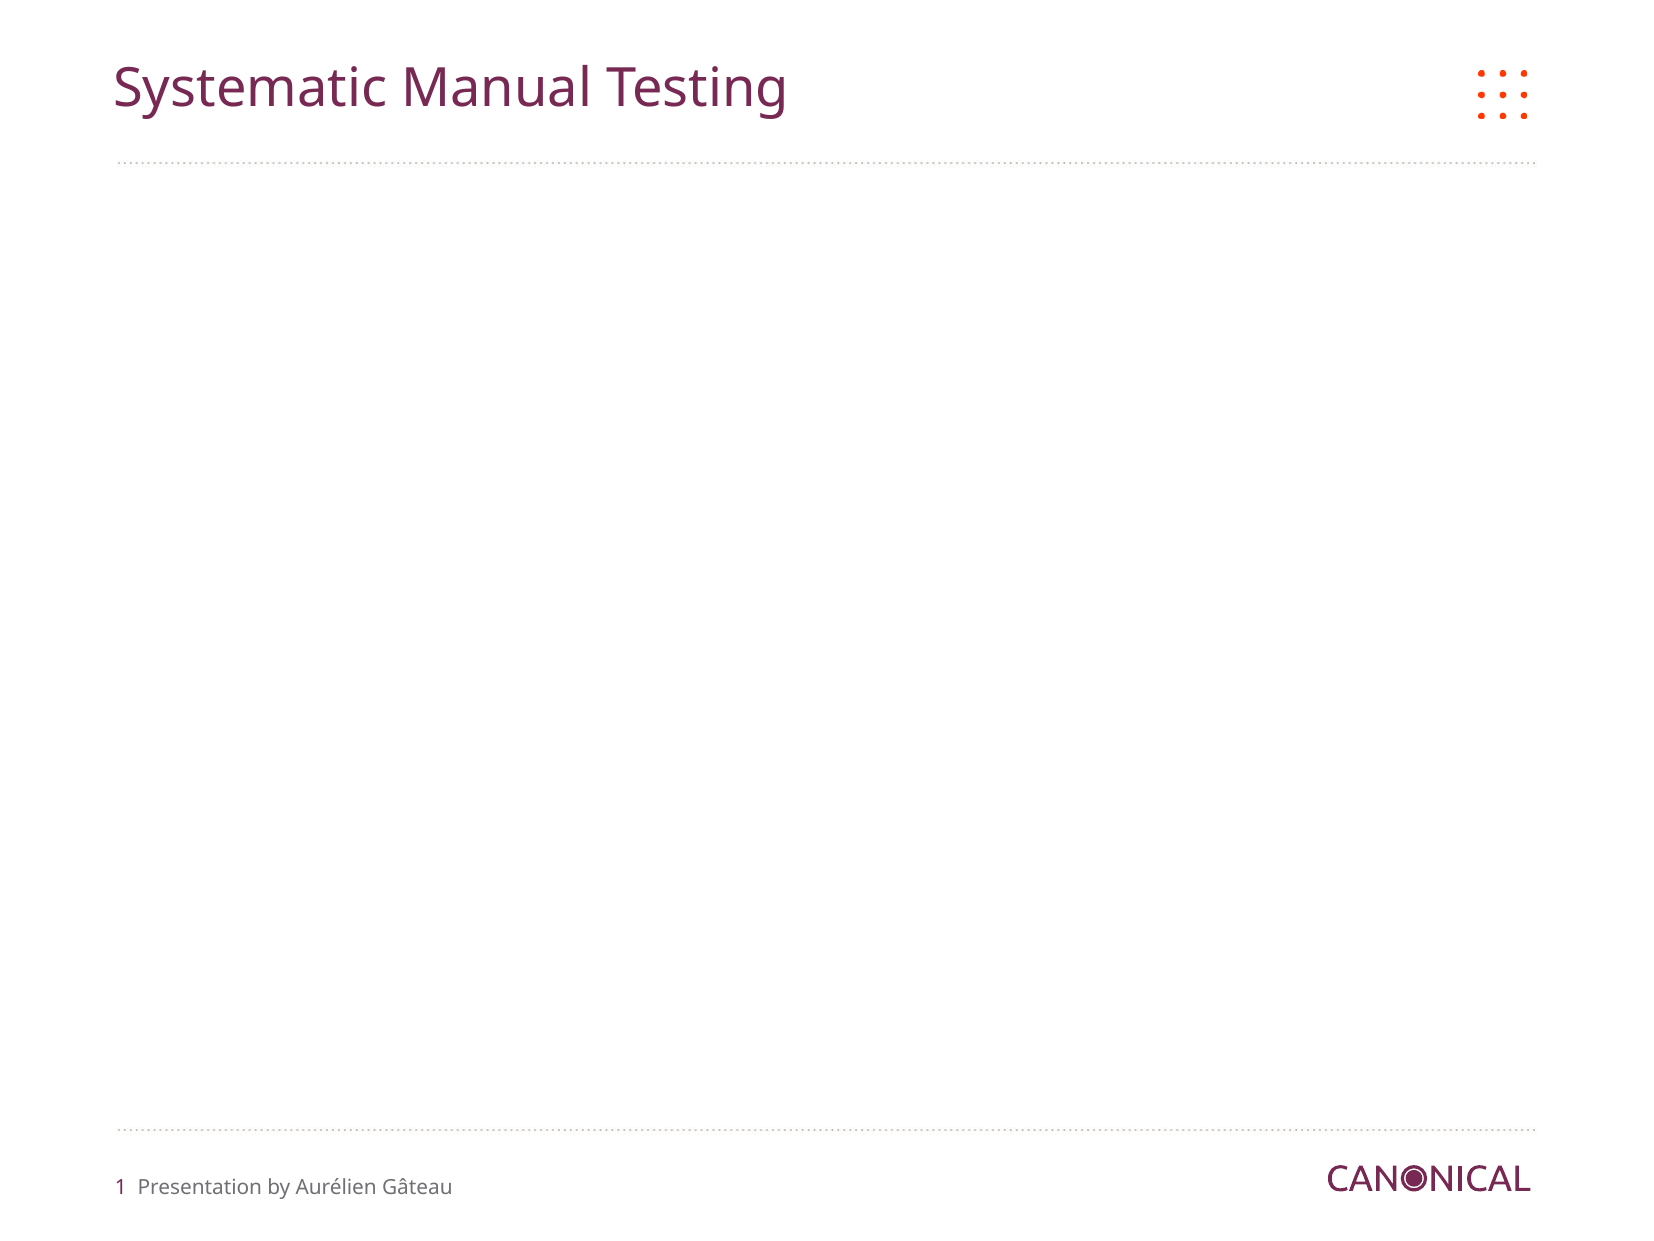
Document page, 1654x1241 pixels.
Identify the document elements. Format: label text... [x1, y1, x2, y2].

picture [116, 160, 1539, 168]
picture [116, 1128, 1539, 1135]
picture [1478, 70, 1527, 119]
title Systematic Manual Testing [113, 64, 1382, 107]
